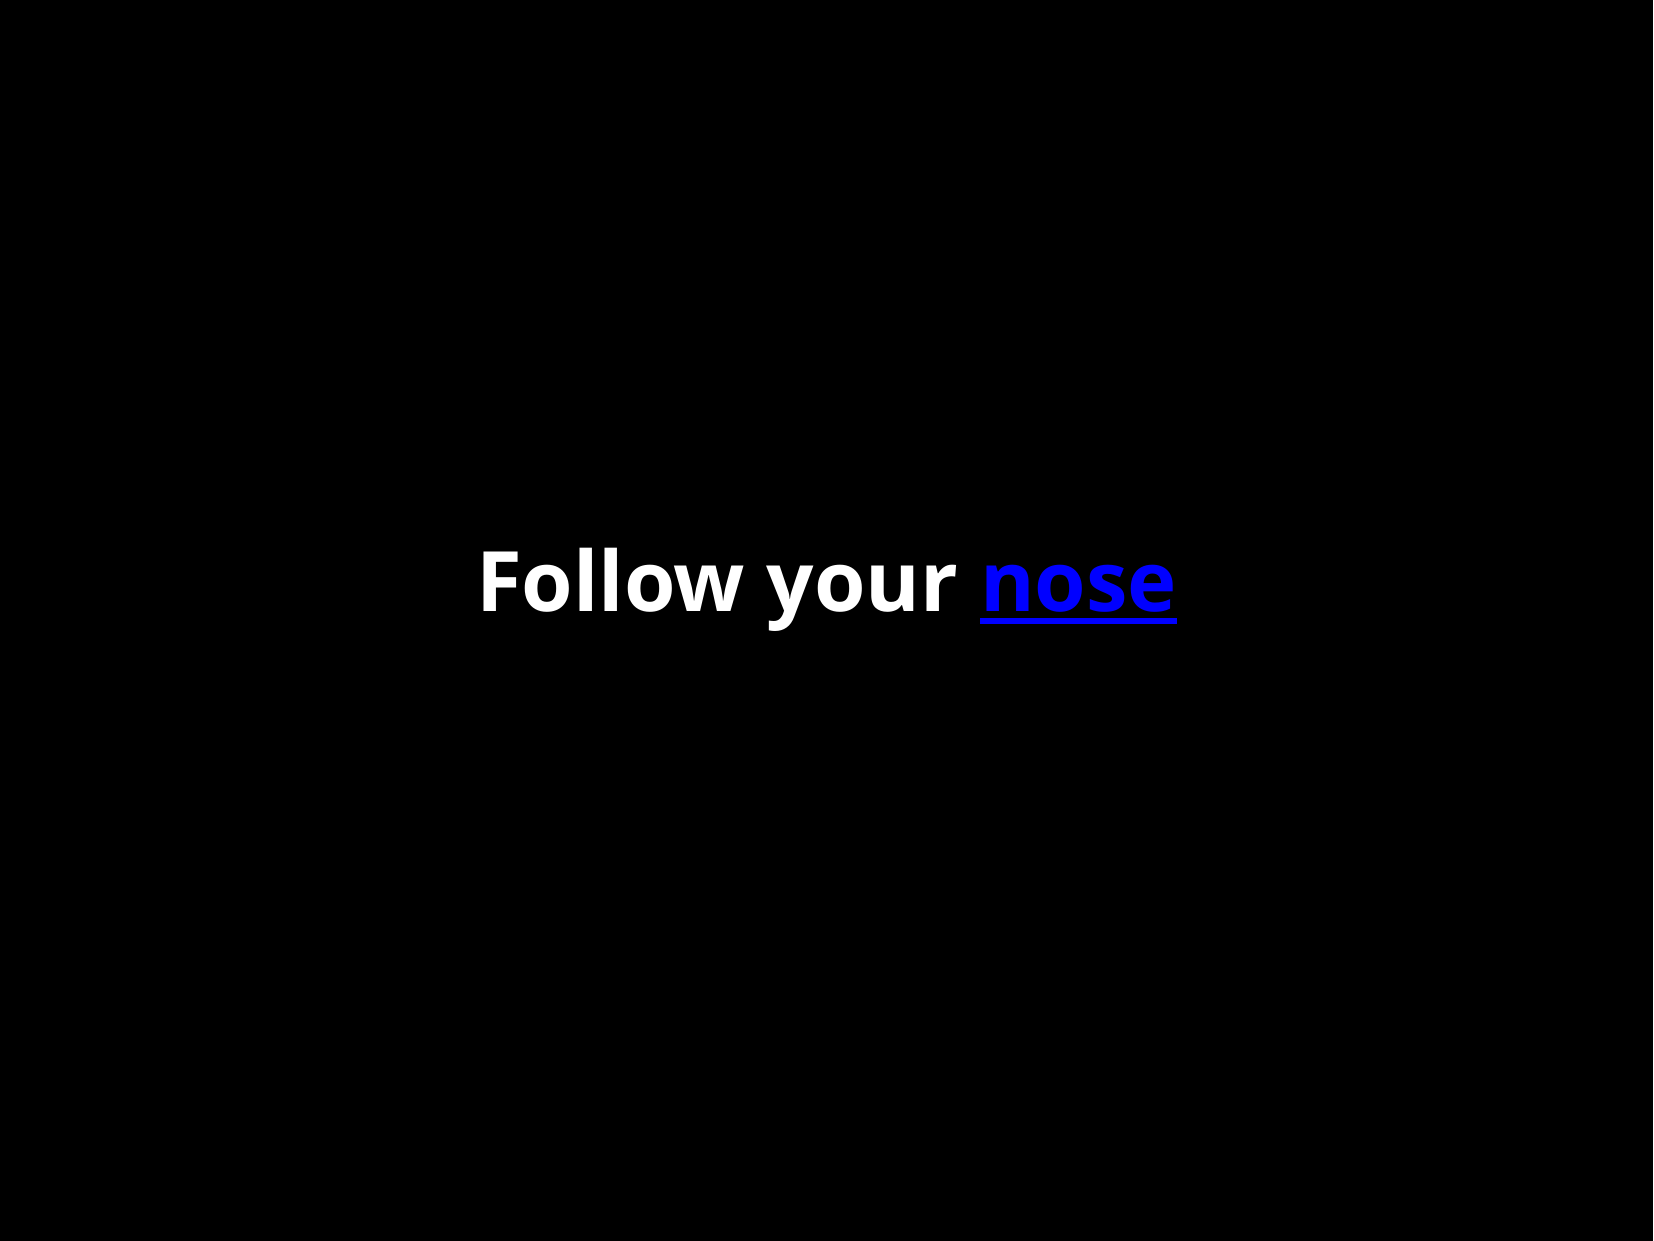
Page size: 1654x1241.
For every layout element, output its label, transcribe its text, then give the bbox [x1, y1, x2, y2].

subtitle Follow your nose [82, 49, 1571, 1109]
